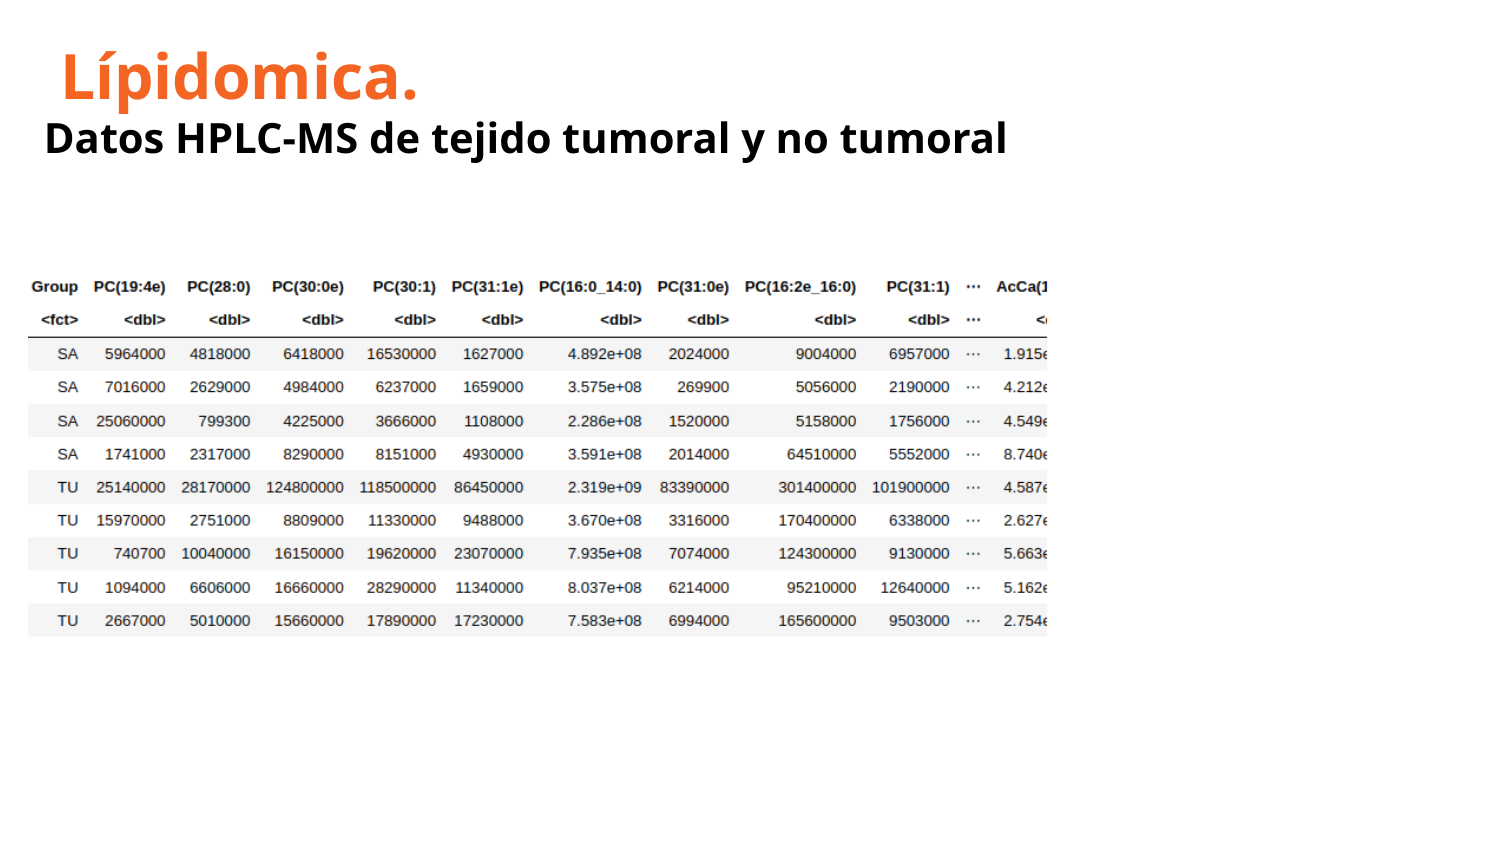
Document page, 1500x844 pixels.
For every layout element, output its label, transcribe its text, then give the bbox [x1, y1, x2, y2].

picture [28, 273, 1053, 639]
title Lípidomica. Datos HPLC-MS de tejido tumoral y no tumoral [28, 21, 1458, 190]
